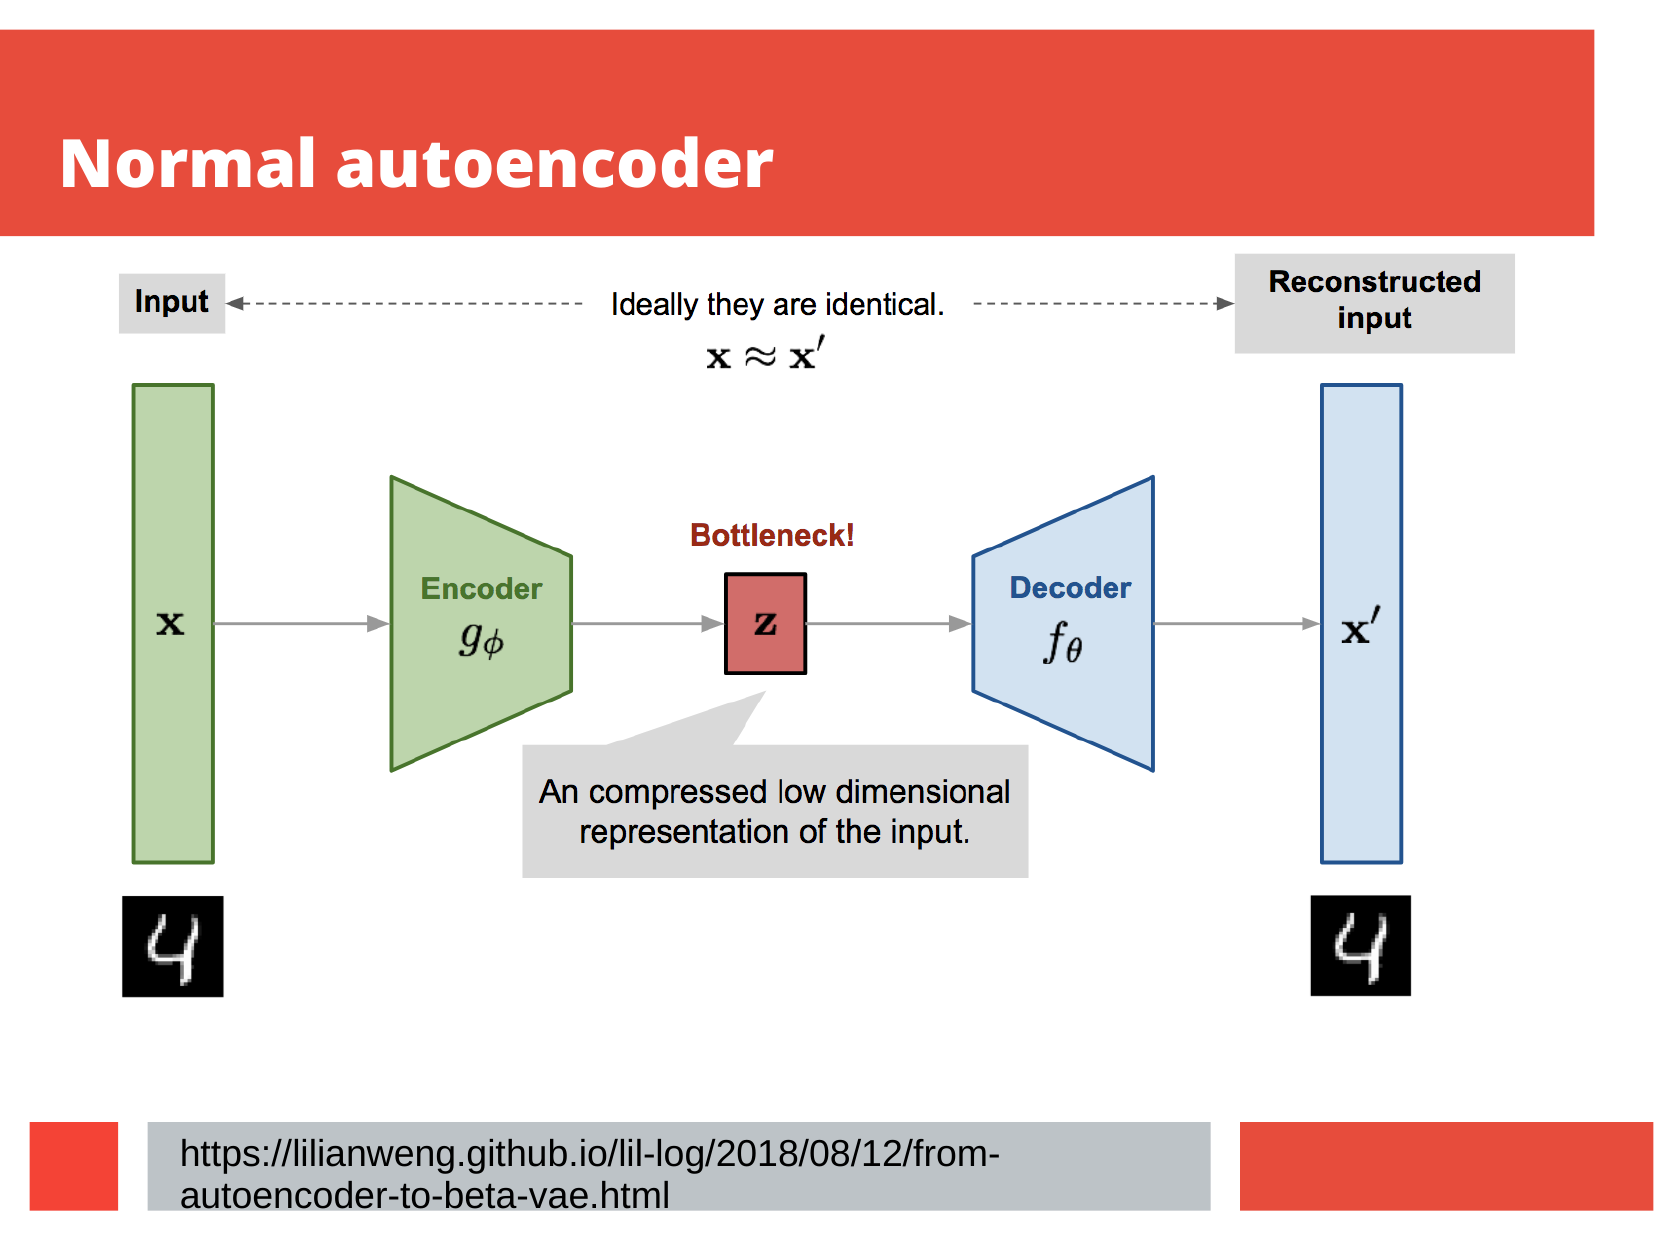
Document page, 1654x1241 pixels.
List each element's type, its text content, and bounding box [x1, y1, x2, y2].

text_box https://lilianweng.github.io/lil-log/2018/08/12/from-autoencoder-to-beta-vae.html [165, 1125, 1201, 1224]
title Normal autoencoder [59, 59, 1595, 207]
picture [0, 239, 1591, 1011]
